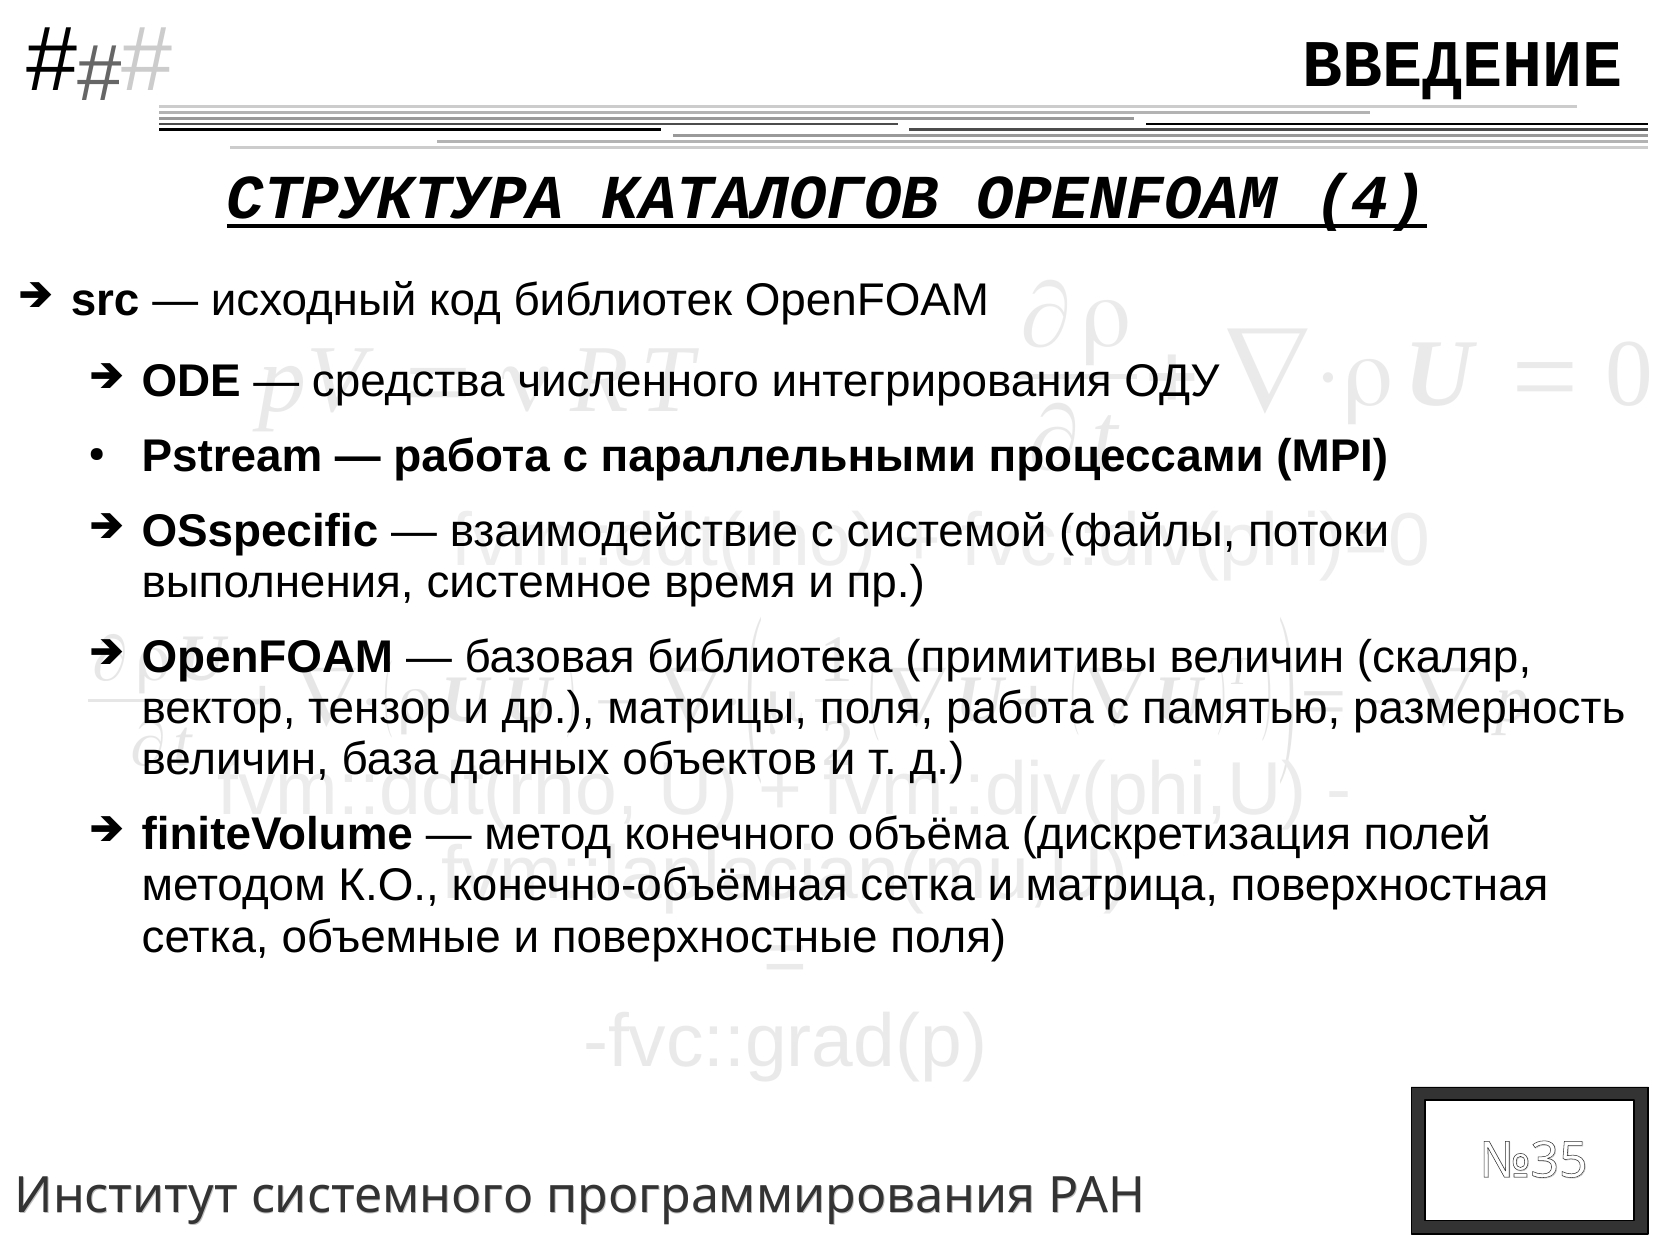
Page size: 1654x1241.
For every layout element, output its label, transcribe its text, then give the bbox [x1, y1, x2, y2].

title СТРУКТУРА КАТАЛОГОВ OPENFOAM (4) [0, 147, 1654, 257]
list src — исходный код библиотек OpenFOAM ODE — средства численного интегрирования ОДУ Pstream — работа с параллельными процессами (MPI) OSspecific — взаимодействие с системой (файлы, потоки выполнения, системное время и пр.) OpenFOAM — базовая библиотека (примитивы величин (скаляр, вектор, тензор и др.), матрицы, поля, работа с памятью, размерность величин, база данных объектов и т. д.) finiteVolume — метод конечного объёма (дискретизация полей методом К.О., конечно-объёмная сетка и матрица, поверхностная сетка, объемные и поверхностные поля) [0, 274, 1654, 1093]
